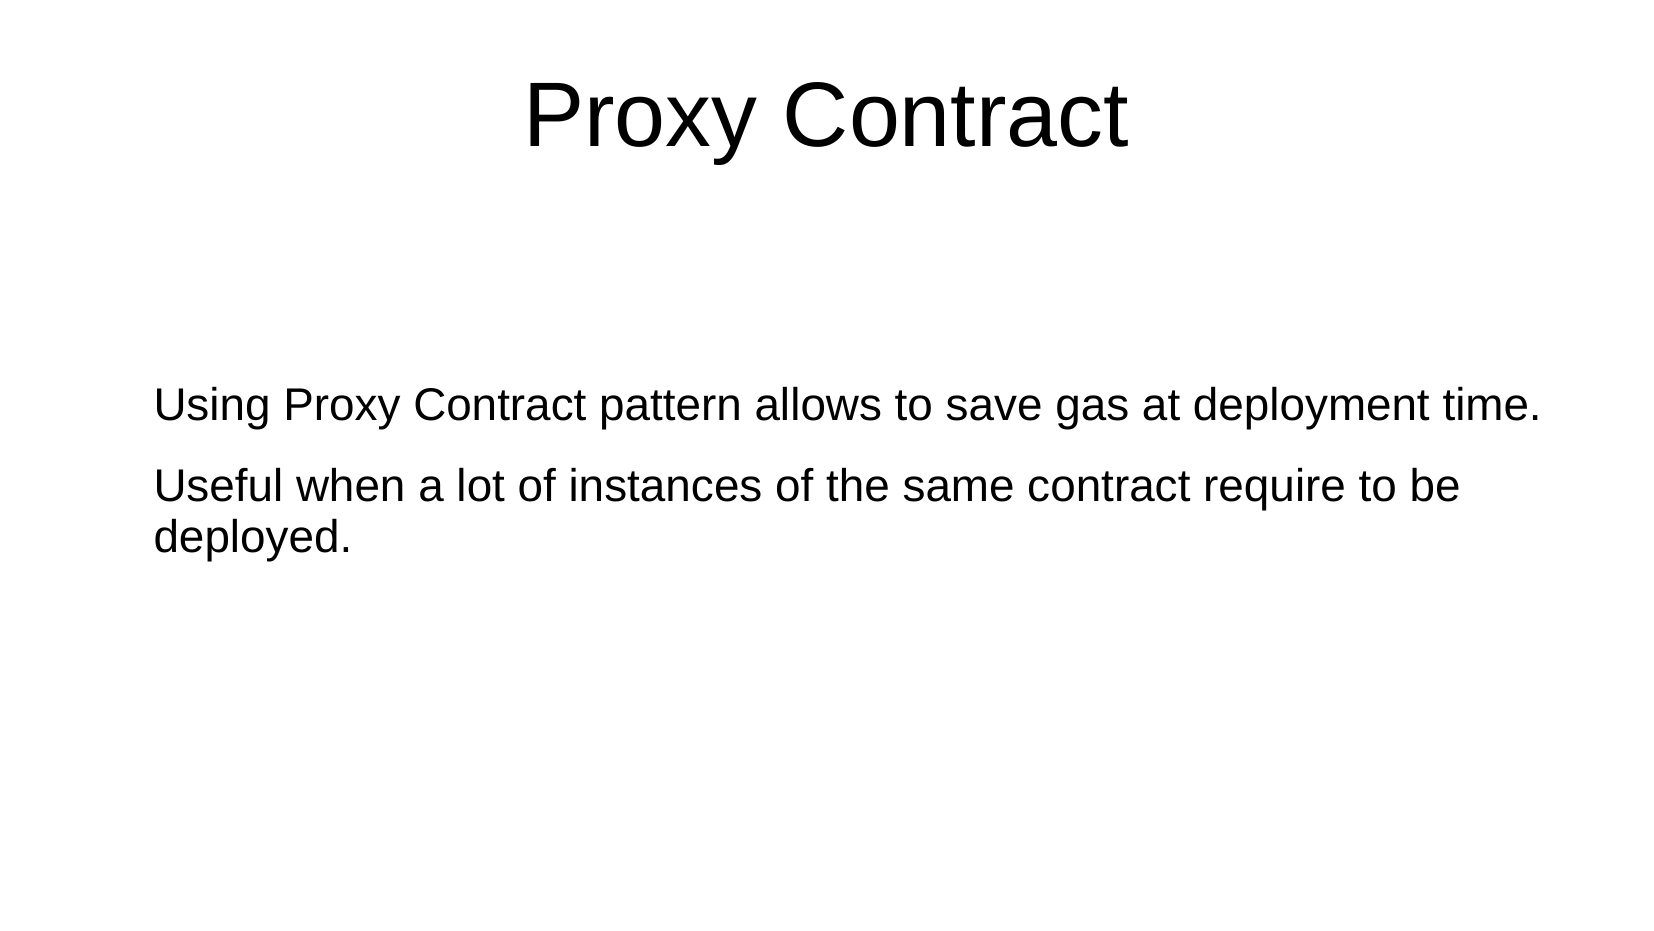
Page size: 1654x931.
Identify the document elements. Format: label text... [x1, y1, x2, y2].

list Using Proxy Contract pattern allows to save gas at deployment time. Useful when a lot of instances of the same contract require to be deployed. [82, 217, 1571, 758]
title Proxy Contract [82, 37, 1571, 193]
